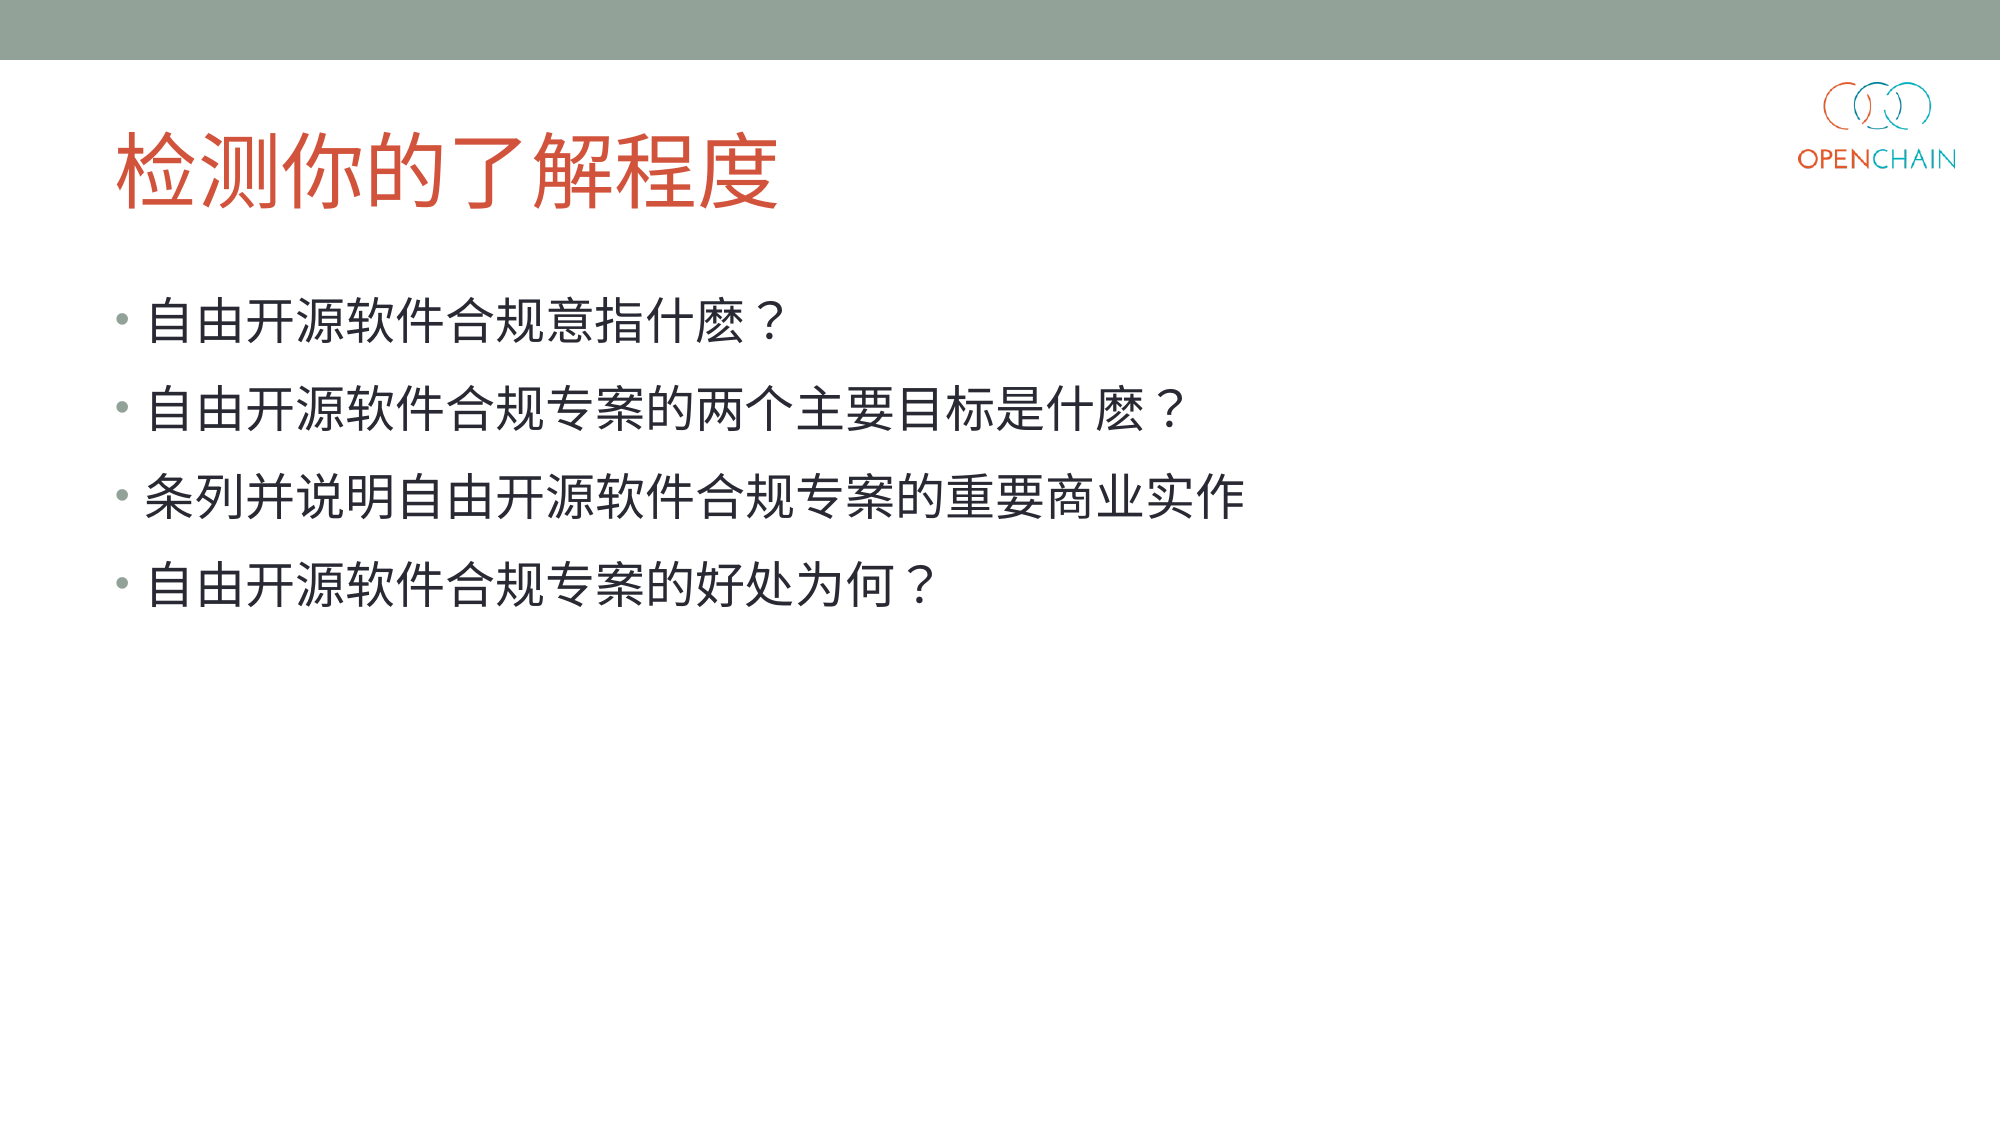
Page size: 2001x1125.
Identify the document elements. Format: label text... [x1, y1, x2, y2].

picture [1798, 82, 1955, 169]
list 自由开源软件合规意指什麽？ 自由开源软件合规专案的两个主要目标是什麽？ 条列并说明自由开源软件合规专案的重要商业实作 自由开源软件合规专案的好处为何？ [99, 263, 1900, 1064]
title 检测你的了解程度 [99, 87, 1900, 250]
